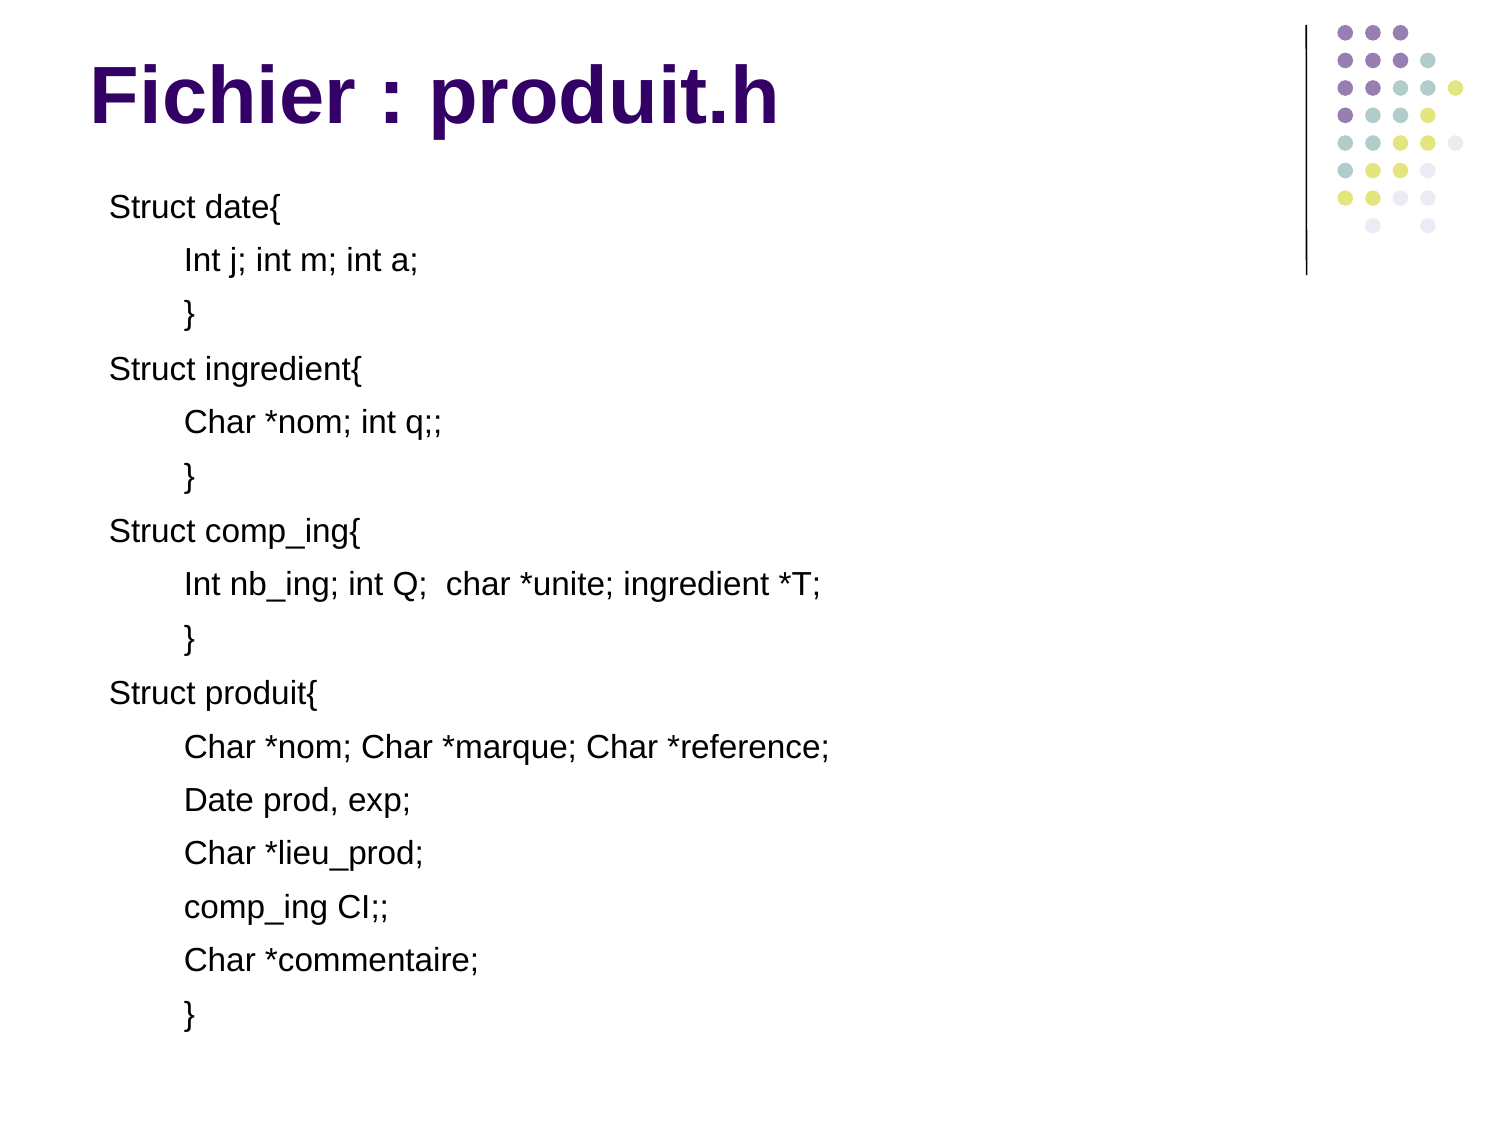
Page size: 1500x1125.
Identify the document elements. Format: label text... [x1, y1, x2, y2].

title Fichier : produit.h [74, 3, 1309, 148]
list Struct date{ Int j; int m; int a; } Struct ingredient{ Char *nom; int q;; } Struct comp_ing{ Int nb_ing; int Q; char *unite; ingredient *T; } Struct produit{ Char *nom; Char *marque; Char *reference; Date prod, exp; Char *lieu_prod; comp_ing CI;; Char *commentaire; } [88, 177, 1435, 1094]
